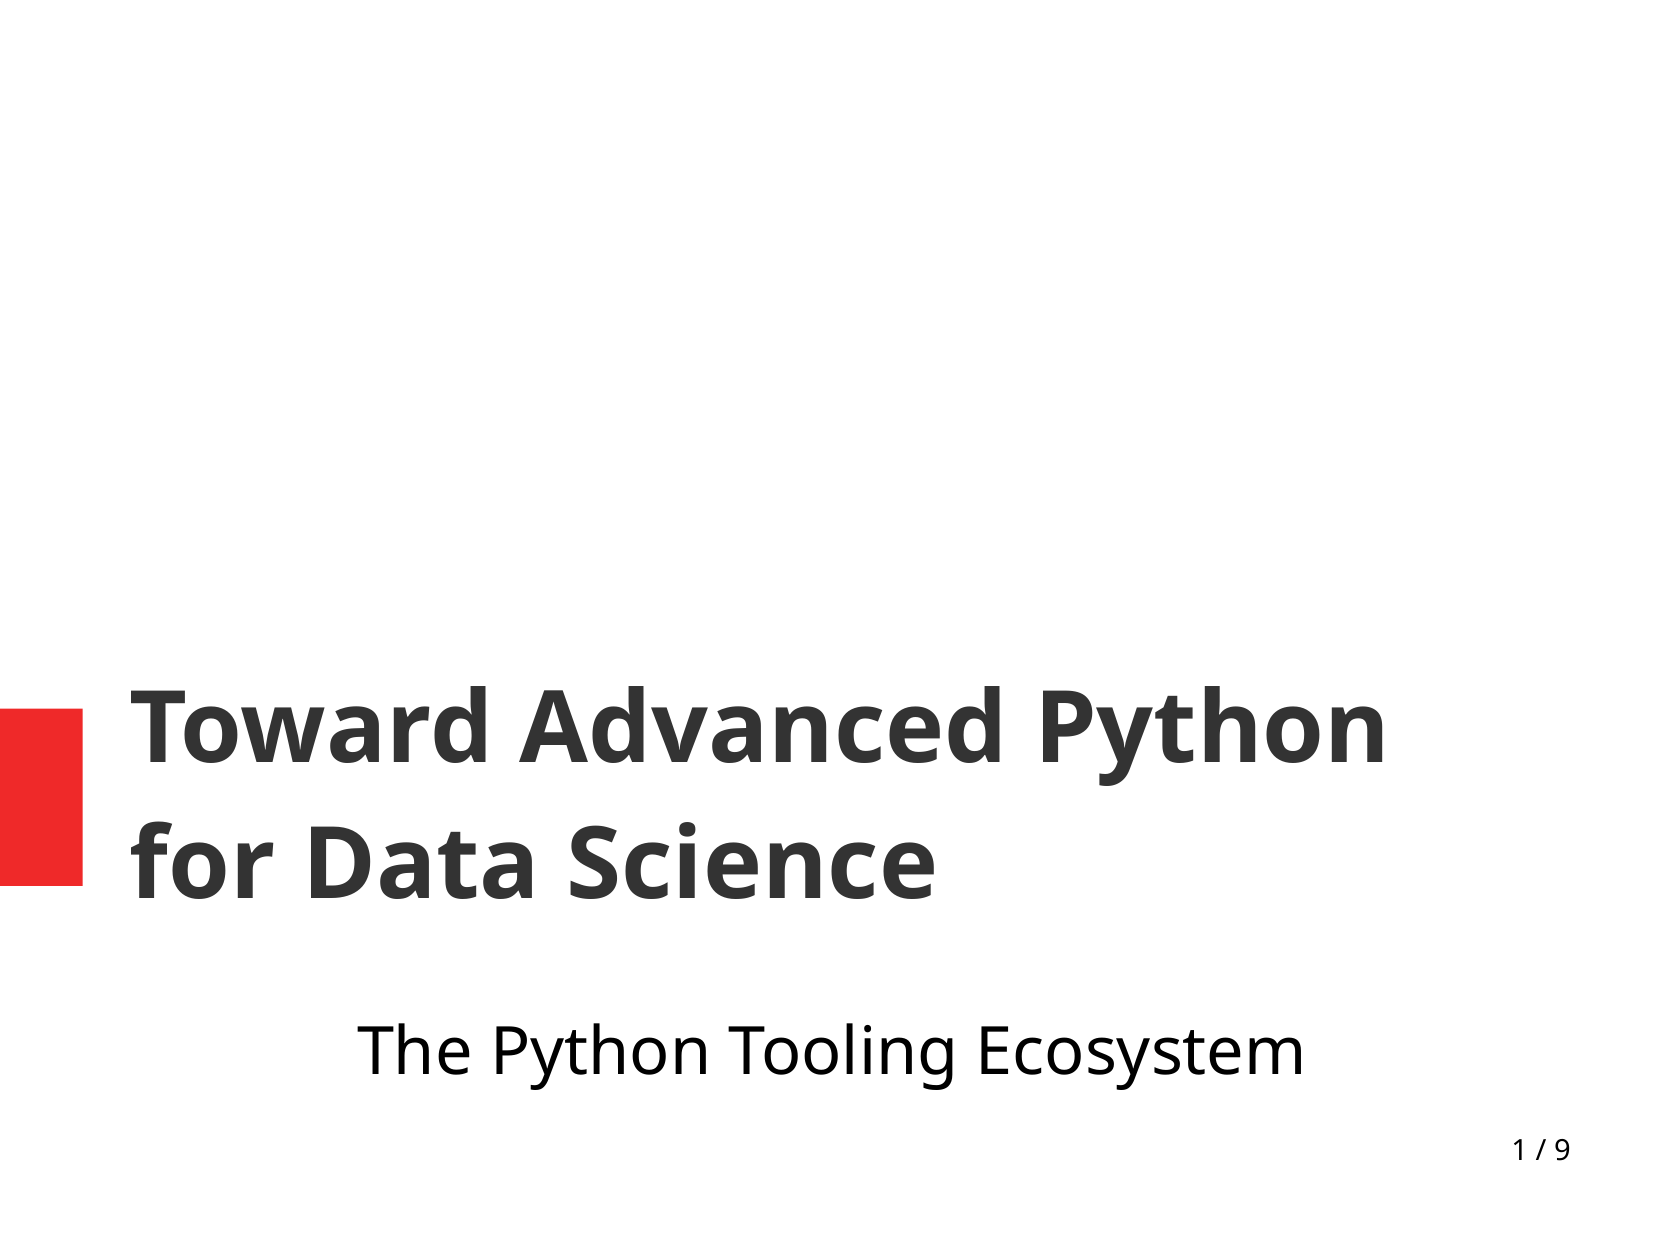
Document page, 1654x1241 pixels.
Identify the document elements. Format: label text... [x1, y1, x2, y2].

title Toward Advanced Python for Data Science [129, 655, 1536, 928]
subtitle The Python Tooling Ecosystem [129, 968, 1536, 1130]
